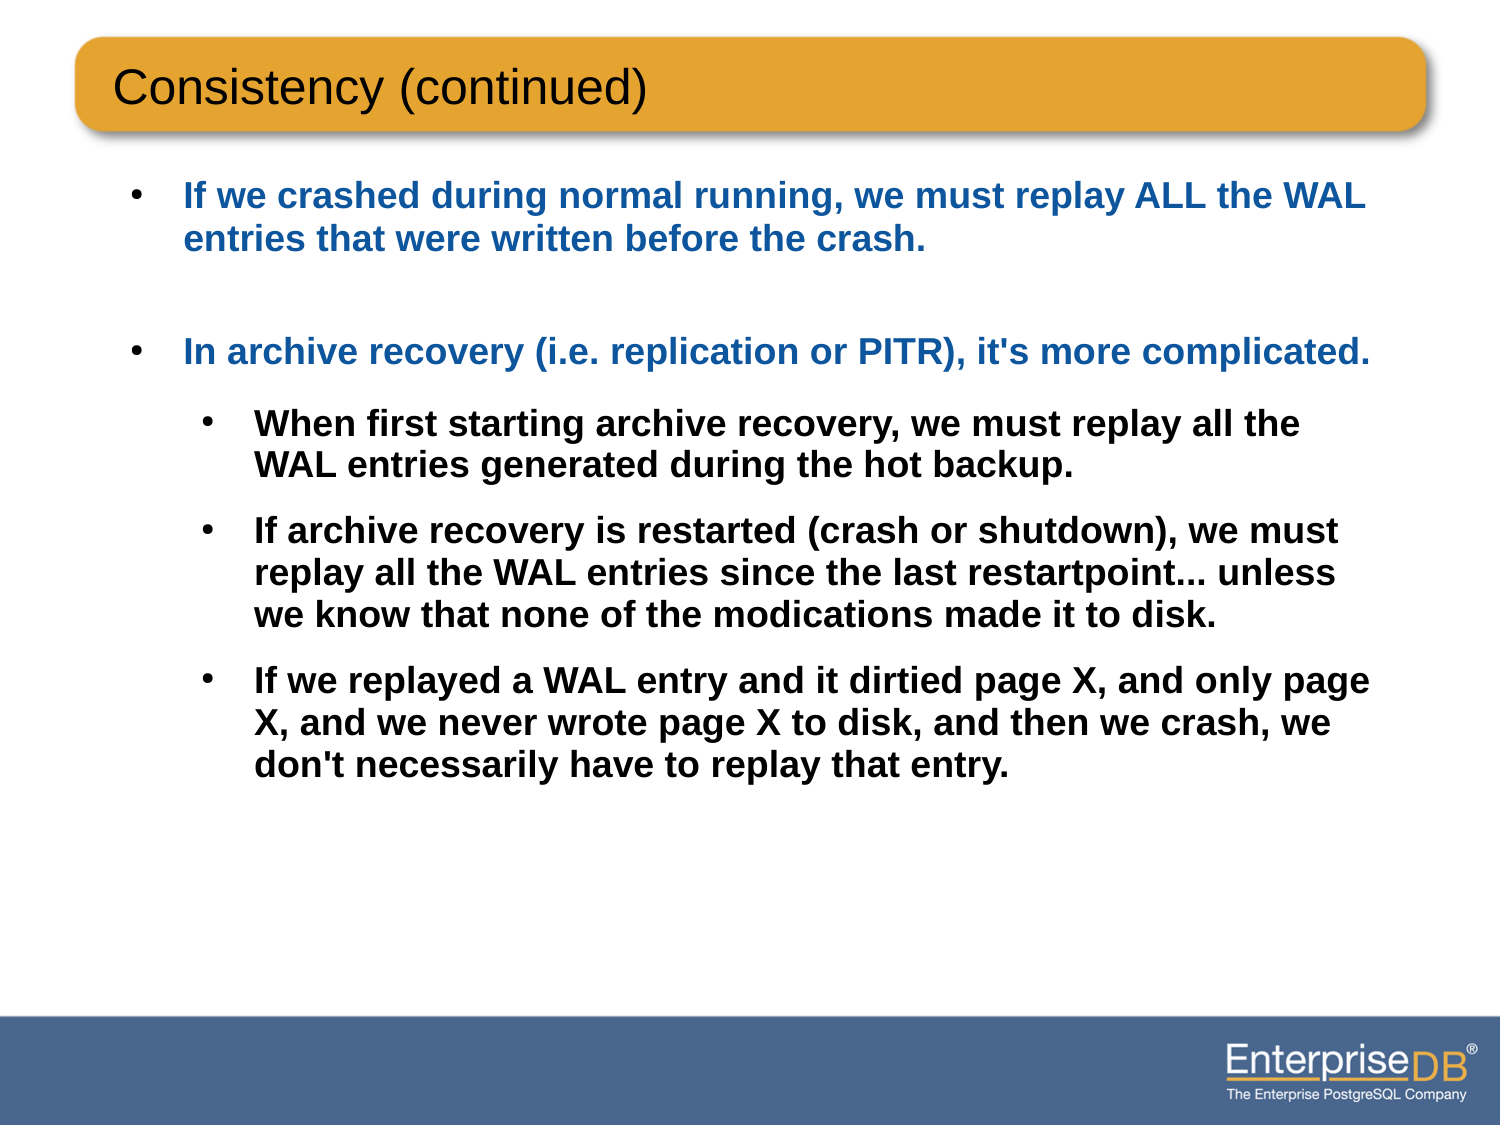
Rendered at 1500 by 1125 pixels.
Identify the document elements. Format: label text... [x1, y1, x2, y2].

picture [0, 0, 1500, 1125]
list If we crashed during normal running, we must replay ALL the WAL entries that were written before the crash. In archive recovery (i.e. replication or PITR), it's more complicated. When first starting archive recovery, we must replay all the WAL entries generated during the hot backup. If archive recovery is restarted (crash or shutdown), we must replay all the WAL entries since the last restartpoint... unless we know that none of the modications made it to disk. If we replayed a WAL entry and it dirtied page X, and only page X, and we never wrote page X to disk, and then we crash, we don't necessarily have to replay that entry. [112, 174, 1388, 948]
title Consistency (continued) [112, 37, 1388, 138]
